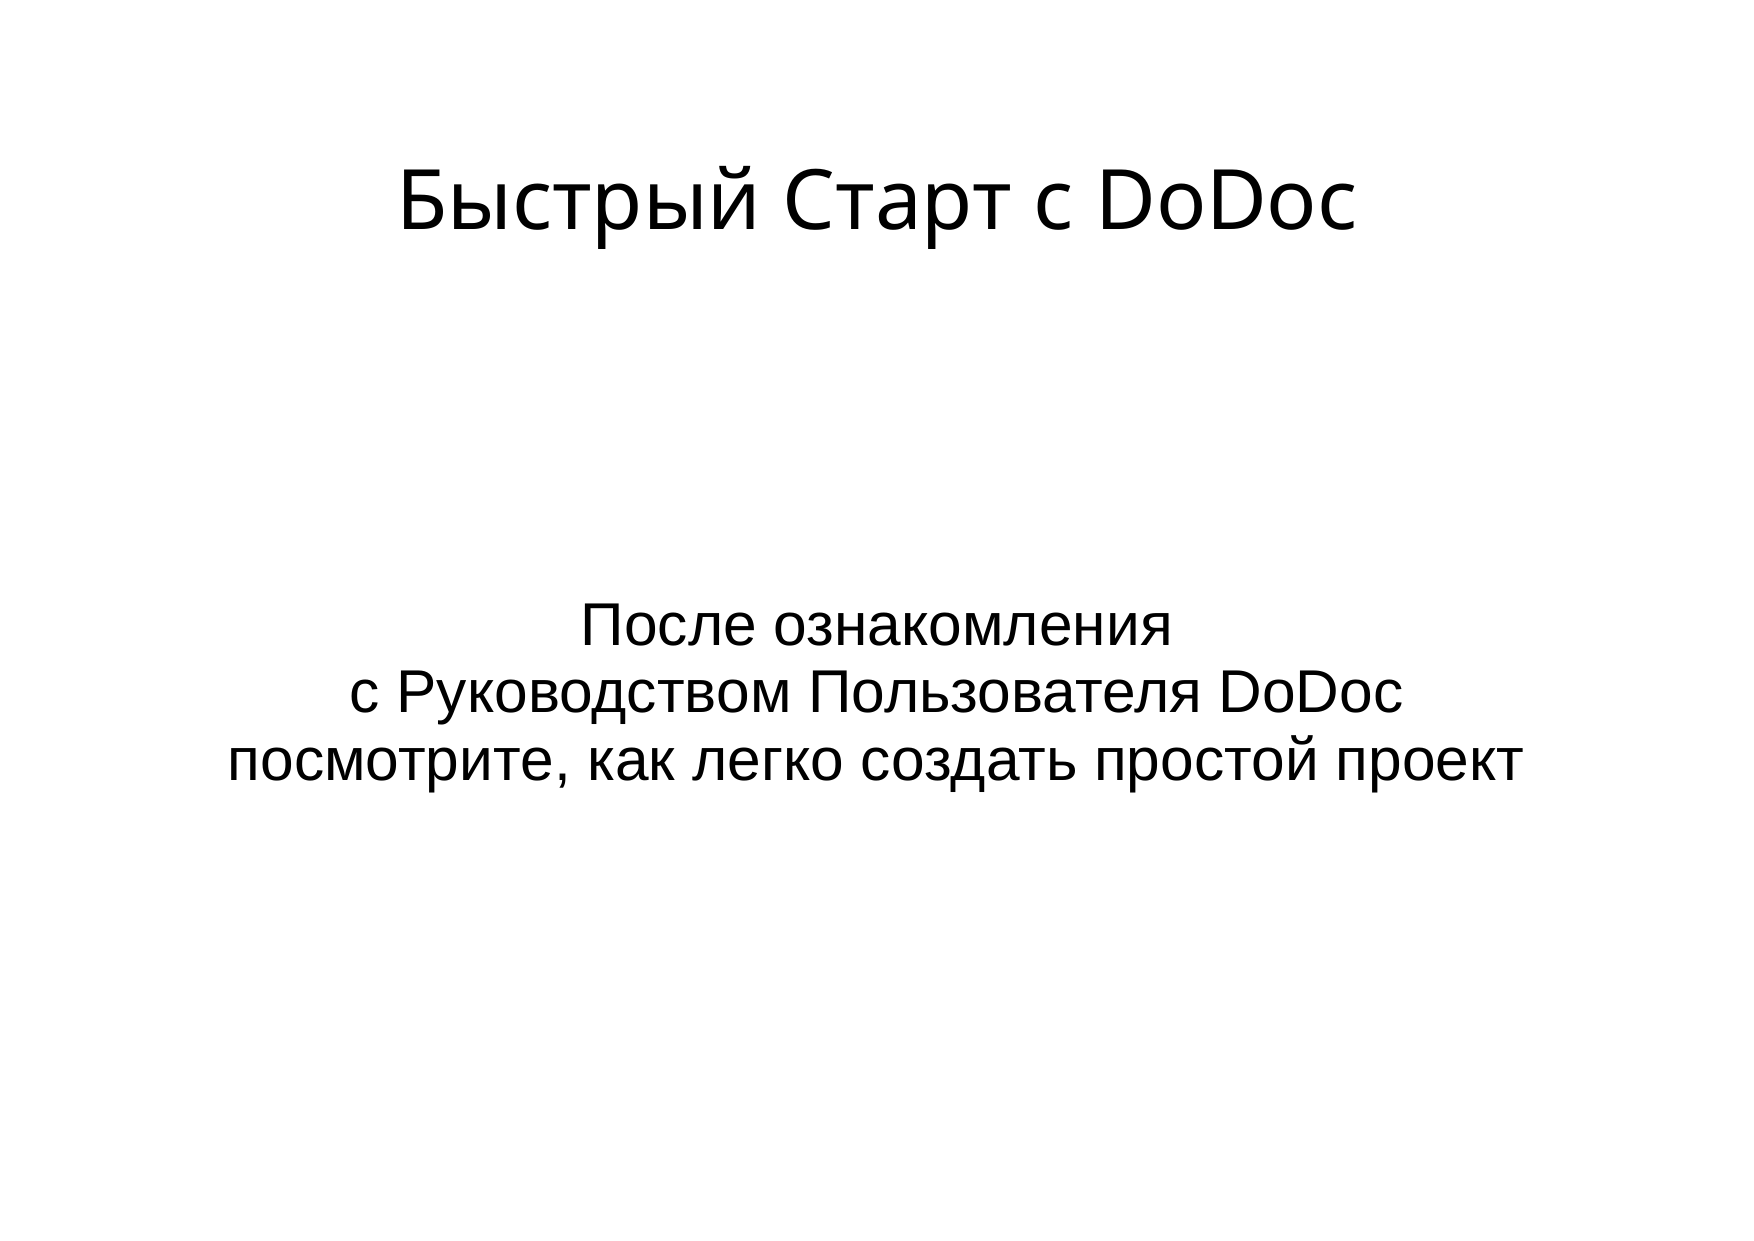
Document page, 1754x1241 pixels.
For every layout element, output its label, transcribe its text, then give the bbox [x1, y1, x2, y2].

title Быстрый Cтарт с DoDoc [140, 103, 1614, 292]
subtitle После ознакомления с Руководством Пользователя DoDoc посмотрите, как легко создать простой проект [140, 321, 1614, 1063]
